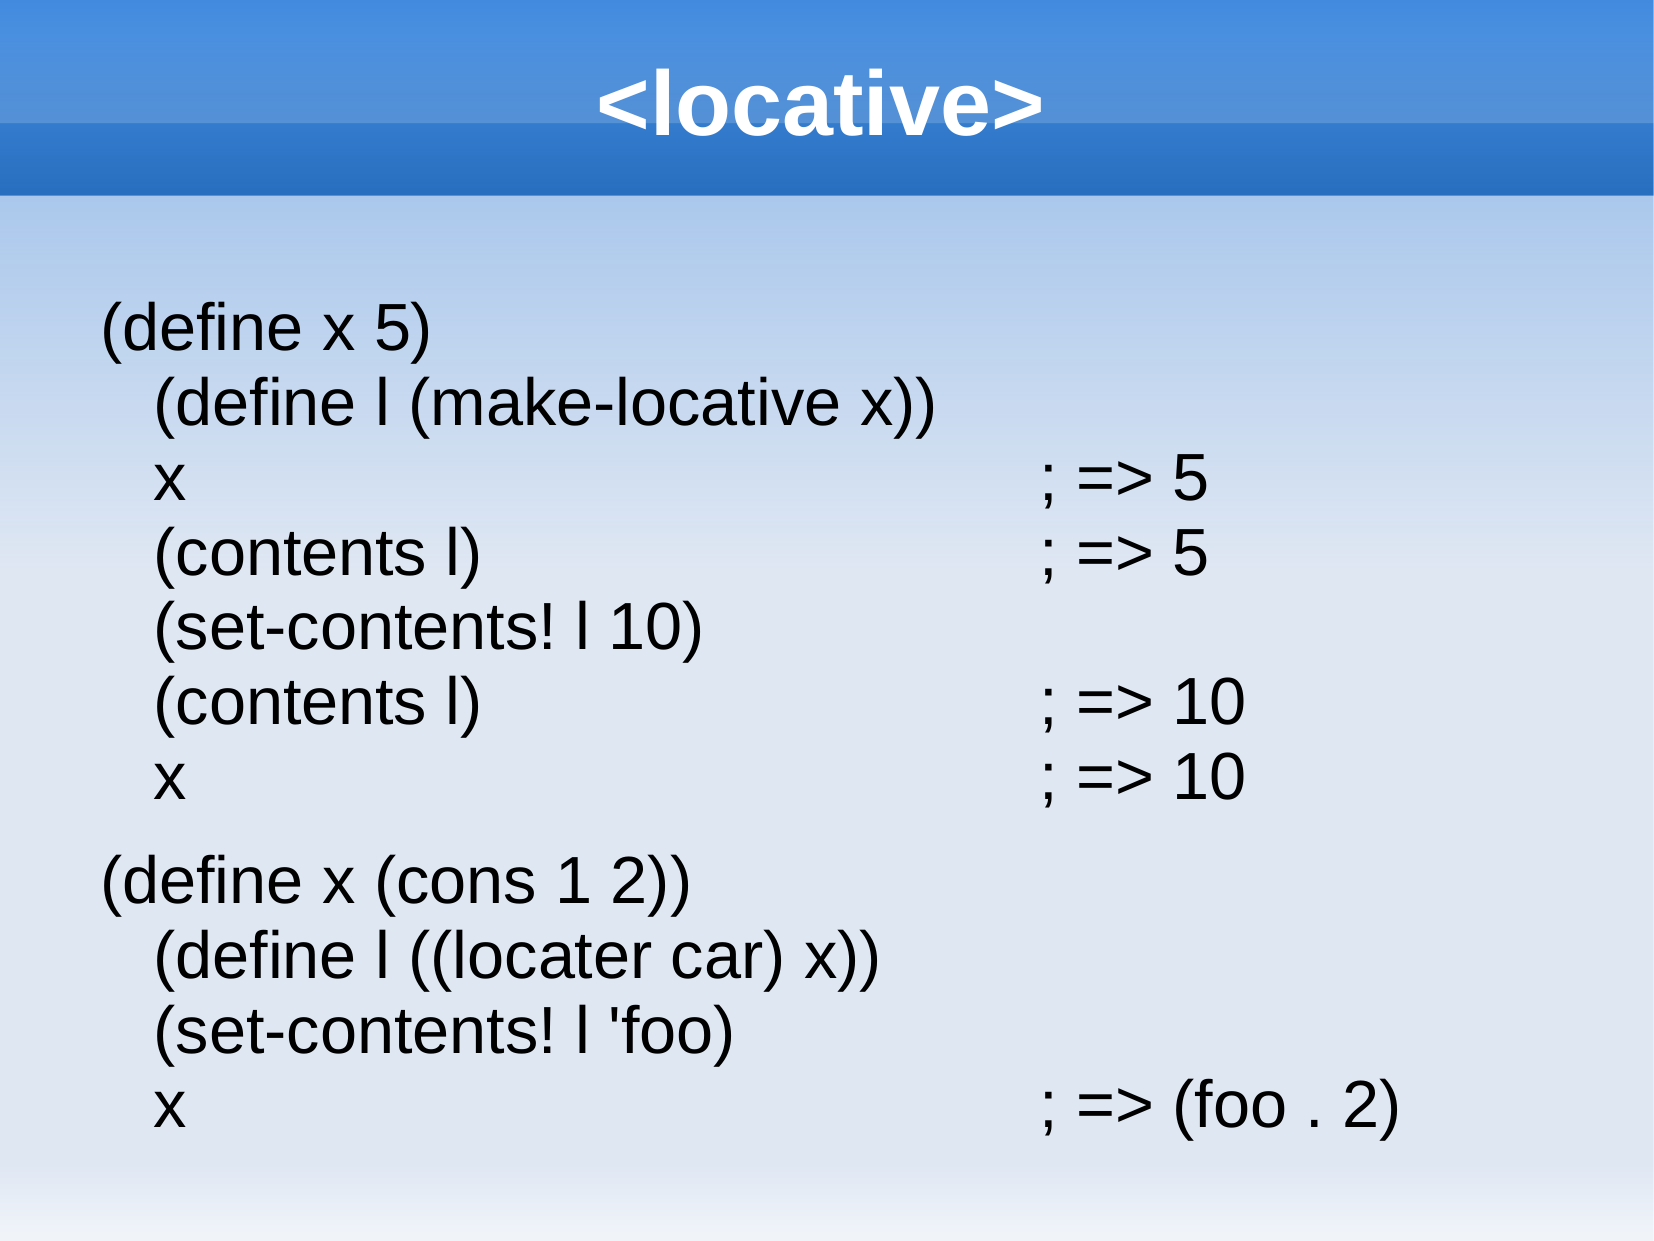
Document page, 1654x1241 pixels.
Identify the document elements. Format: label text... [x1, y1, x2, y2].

picture [0, 0, 1654, 1241]
list (define x 5) (define l (make-locative x)) x ; => 5 (contents l) ; => 5 (set-contents! l 10) (contents l) ; => 10 x ; => 10 (define x (cons 1 2)) (define l ((locater car) x)) (set-contents! l 'foo) x ; => (foo . 2) [82, 290, 1571, 1143]
title <locative> [76, 7, 1565, 200]
